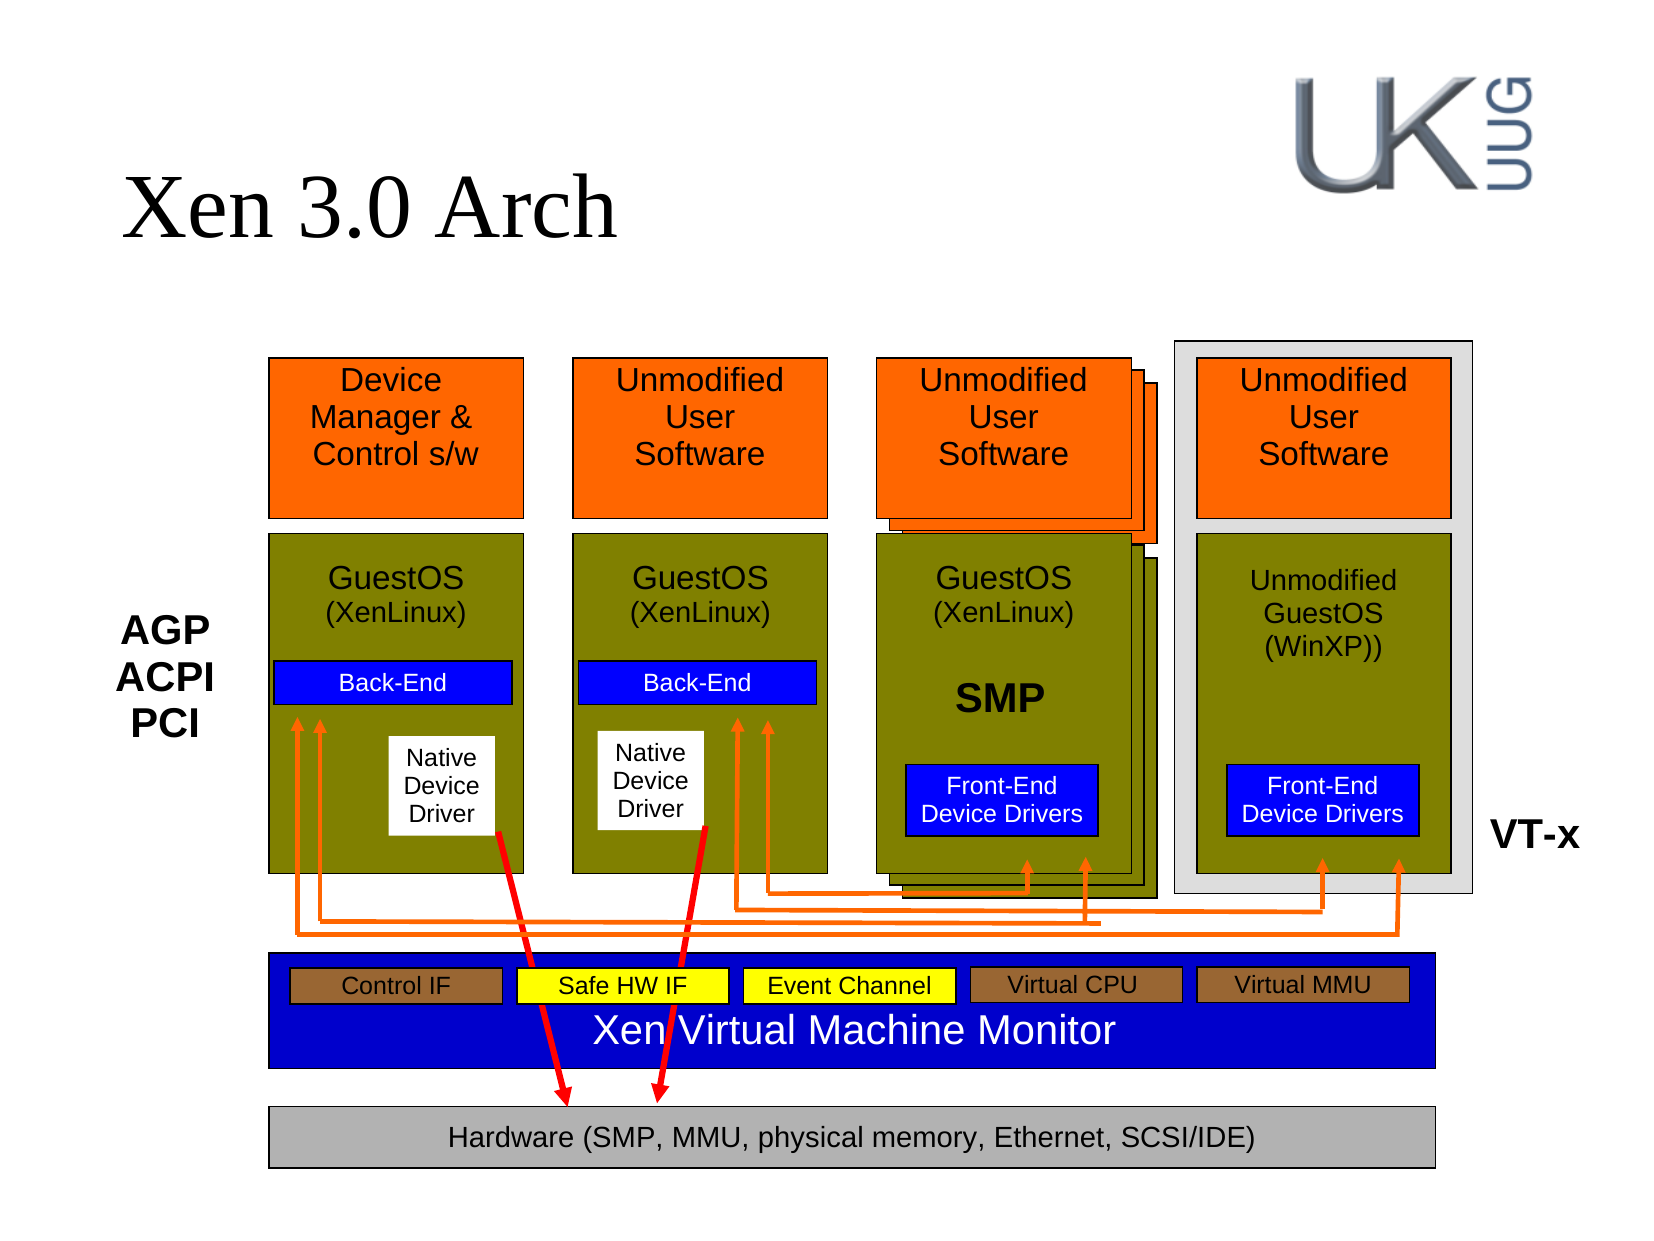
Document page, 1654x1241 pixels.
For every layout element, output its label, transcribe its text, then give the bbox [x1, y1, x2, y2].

text_box AGP ACPI PCI [100, 599, 230, 755]
text_box Hardware (SMP, MMU, physical memory, Ethernet, SCSI/IDE) [274, 1119, 1431, 1155]
text_box Device Manager & Control s/w [294, 353, 497, 481]
text_box VT-x [1475, 803, 1596, 866]
text_box Unmodified GuestOS (WinXP)) [1234, 556, 1413, 671]
text_box Back-End [578, 661, 817, 705]
text_box Native Device Driver [597, 730, 704, 831]
text_box Xen Virtual Machine Monitor [577, 998, 1132, 1061]
picture [1289, 74, 1538, 196]
text_box GuestOS (XenLinux) [918, 551, 1090, 637]
text_box Control IF [289, 968, 503, 1004]
text_box [268, 1106, 1436, 1168]
text_box [532, 952, 680, 968]
text_box Unmodified User Software [1224, 353, 1424, 481]
text_box Front-End Device Drivers [906, 764, 1099, 836]
text_box [572, 358, 828, 519]
text_box [572, 533, 828, 874]
text_box Unmodified User Software [601, 353, 800, 481]
text_box Virtual CPU [970, 966, 1183, 1003]
text_box [268, 952, 554, 1069]
text_box Native Device Driver [388, 736, 495, 836]
title Xen 3.0 Arch [121, 102, 1534, 311]
text_box Event Channel [743, 968, 956, 998]
text_box [1174, 341, 1473, 894]
text_box [268, 533, 524, 874]
text_box GuestOS (XenLinux) [614, 551, 787, 637]
text_box Virtual MMU [1196, 966, 1410, 1003]
text_box Front-End Device Drivers [1226, 764, 1419, 836]
text_box [268, 358, 524, 519]
text_box GuestOS (XenLinux) [310, 551, 482, 637]
text_box Safe HW IF [516, 968, 729, 1004]
text_box [546, 1004, 661, 1069]
text_box Unmodified User Software [904, 353, 1103, 481]
text_box [667, 952, 1436, 1069]
text_box [876, 358, 1157, 899]
text_box SMP [940, 667, 1061, 730]
text_box Back-End [274, 661, 513, 705]
